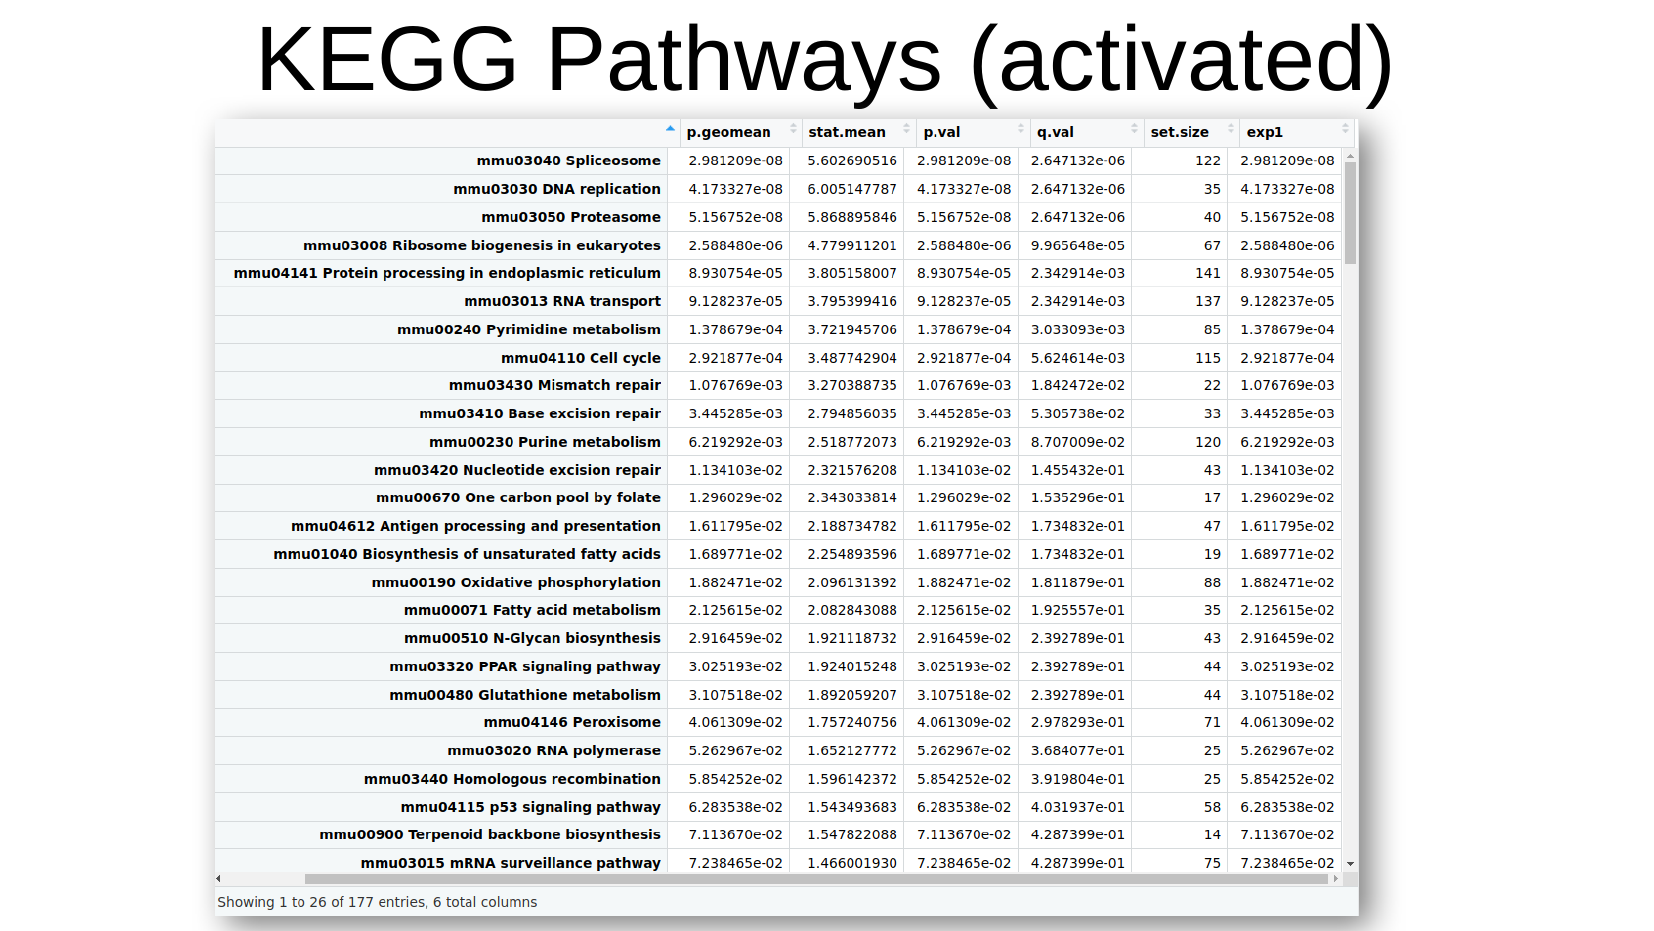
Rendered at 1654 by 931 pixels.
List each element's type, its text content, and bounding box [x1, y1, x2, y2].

picture [215, 119, 1359, 916]
title KEGG Pathways (activated) [82, 0, 1571, 119]
